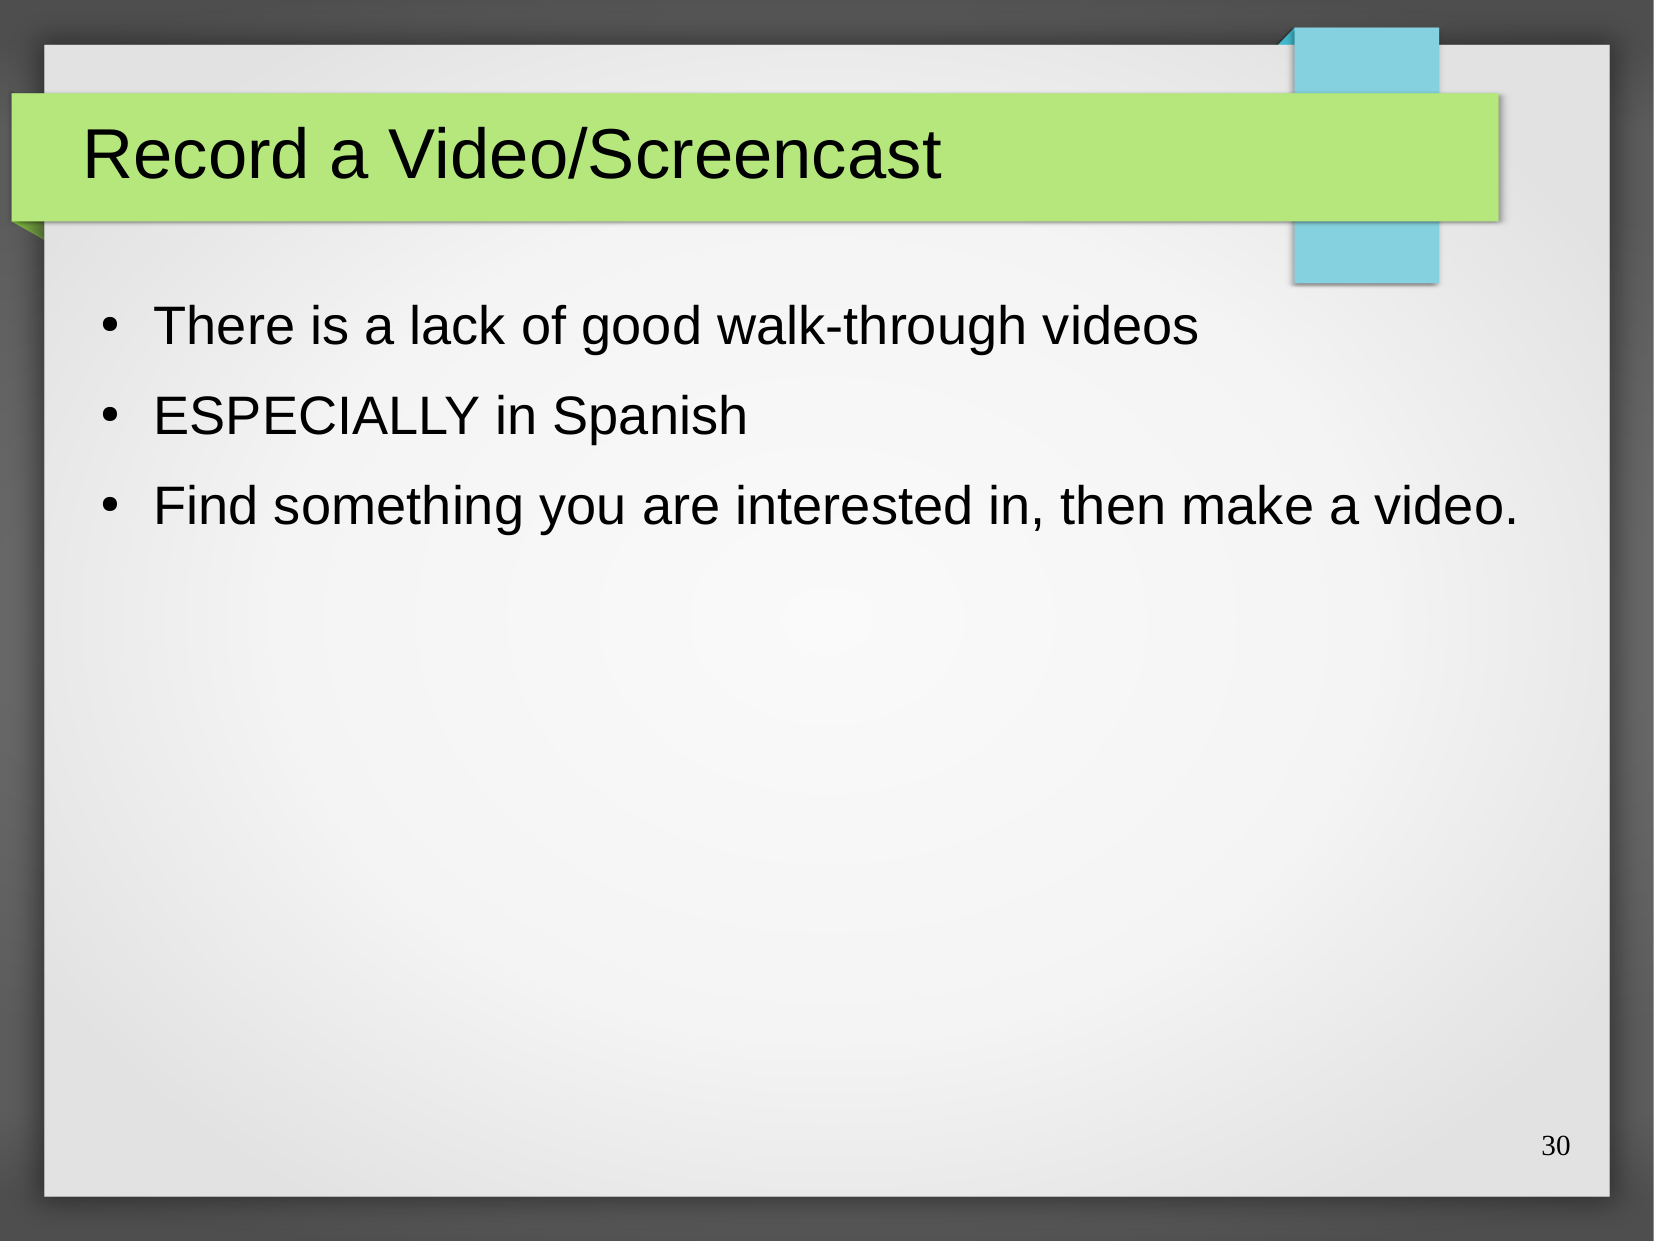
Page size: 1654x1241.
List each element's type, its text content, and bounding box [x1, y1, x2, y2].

list There is a lack of good walk-through videos ESPECIALLY in Spanish Find something you are interested in, then make a video. [82, 295, 1571, 1015]
picture [0, 0, 1654, 1241]
title Record a Video/Screencast [82, 94, 1264, 213]
